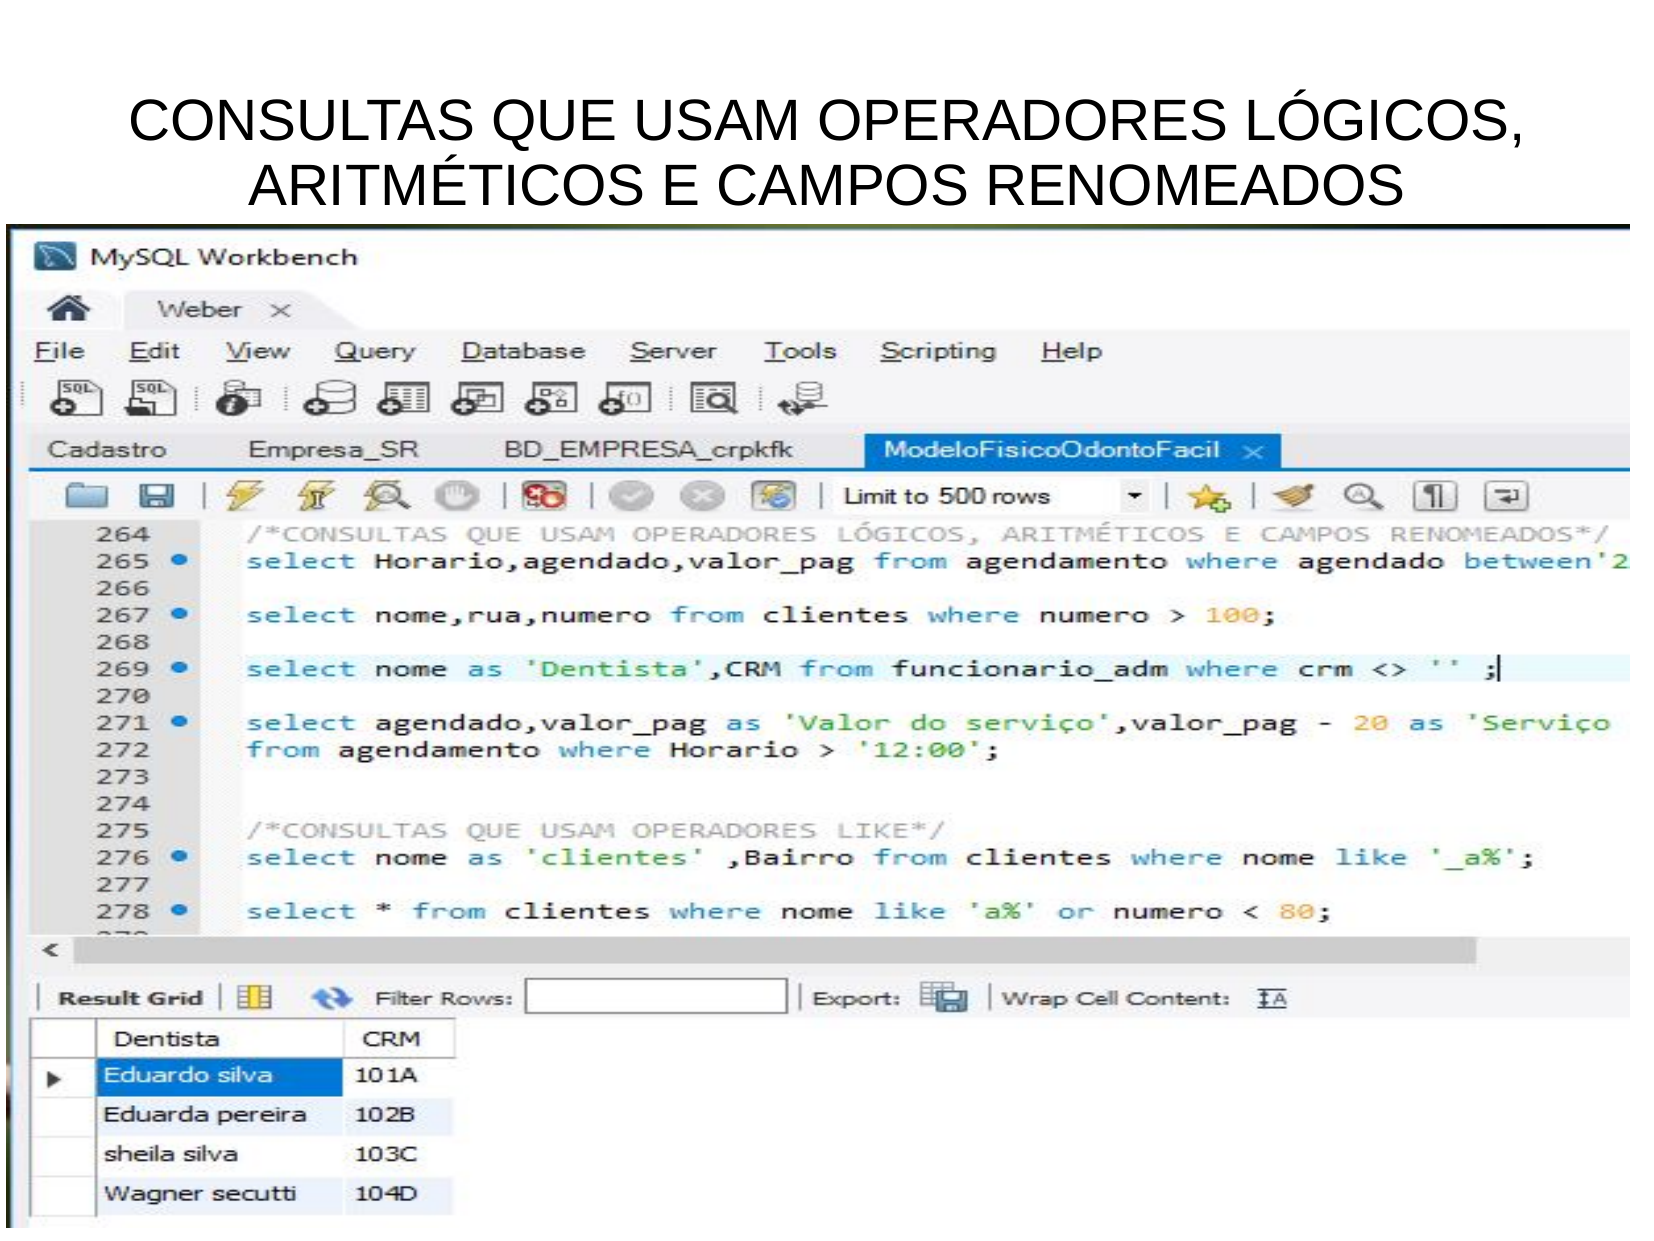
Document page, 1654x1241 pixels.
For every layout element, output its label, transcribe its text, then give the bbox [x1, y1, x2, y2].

picture [6, 224, 1630, 1228]
title CONSULTAS QUE USAM OPERADORES LÓGICOS, ARITMÉTICOS E CAMPOS RENOMEADOS [82, 49, 1571, 224]
